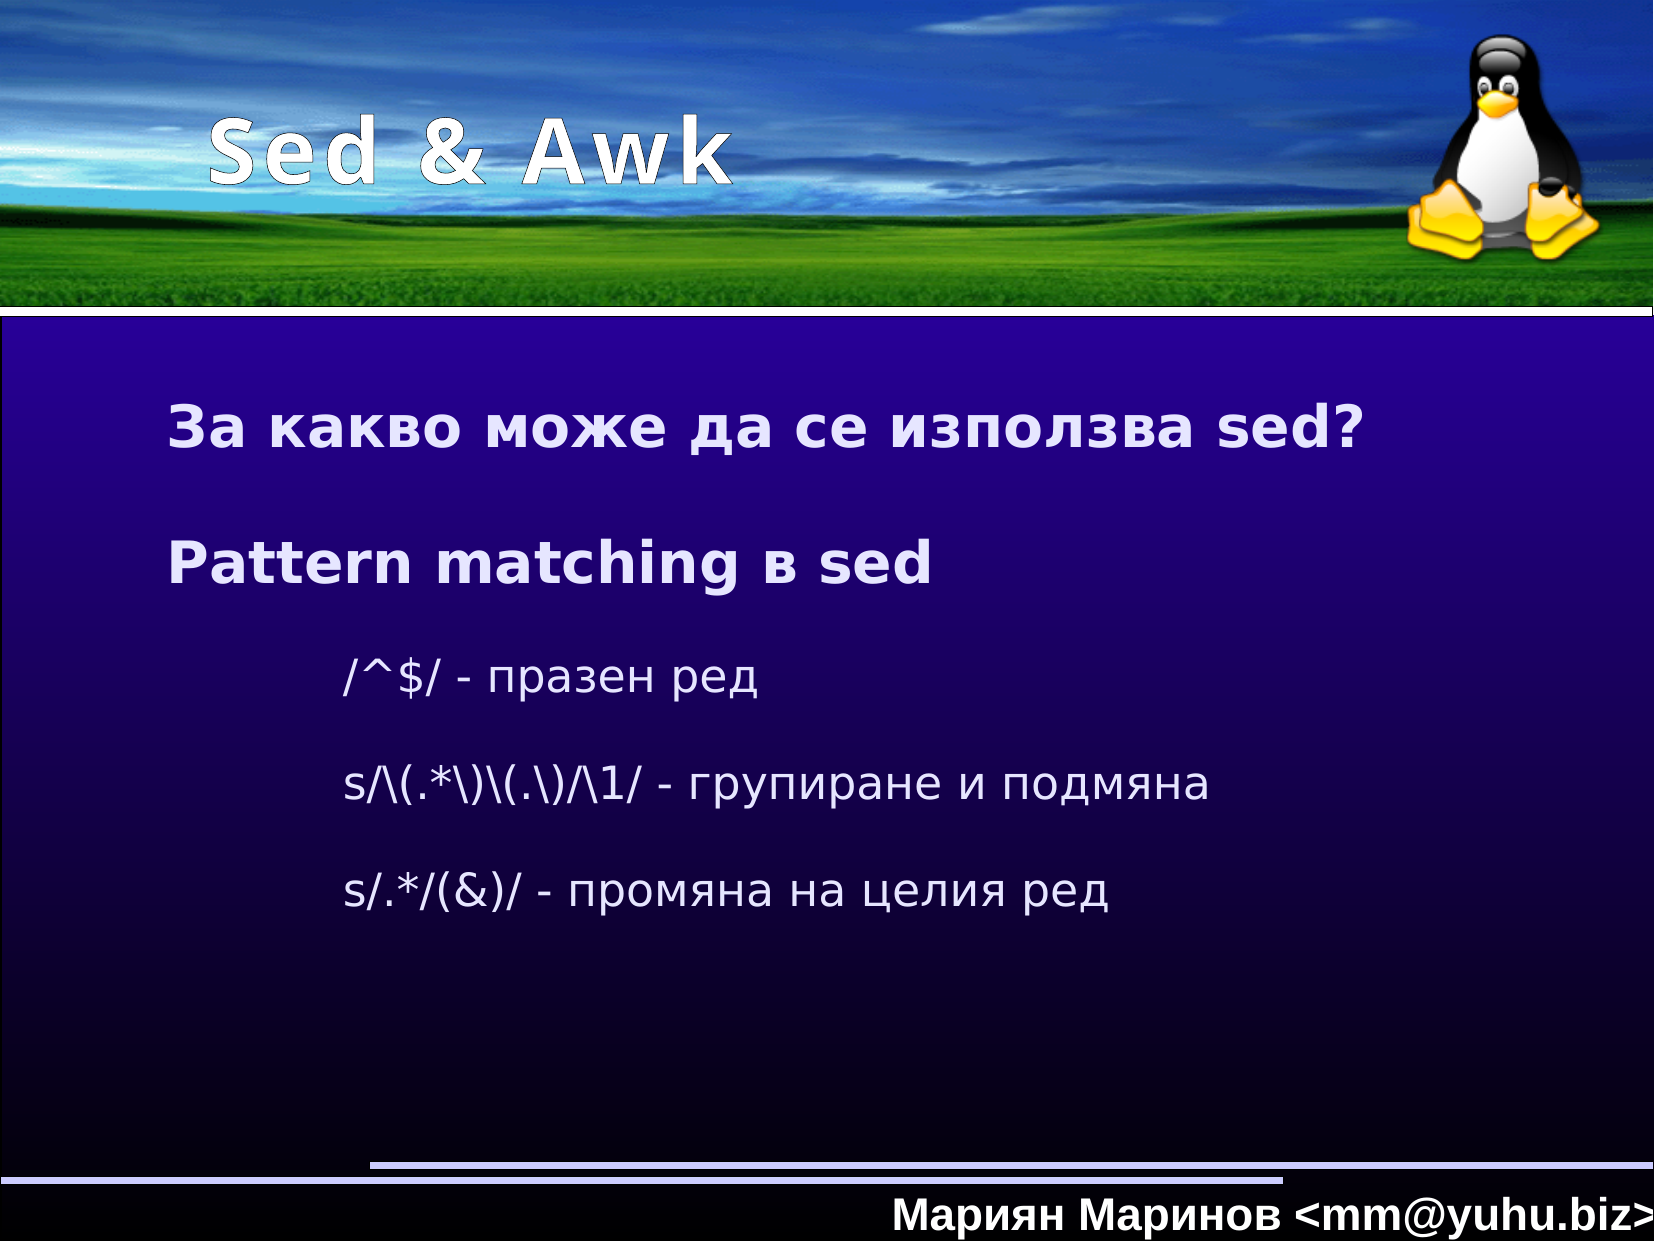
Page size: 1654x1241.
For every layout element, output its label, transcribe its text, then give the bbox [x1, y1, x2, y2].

title Sed & Awk [206, 44, 1389, 252]
text_box [0, 306, 1653, 1241]
list За какво може да се използва sed? Pattern matching в sed /^$/ - празен ред s/\(.*\)\(.\)/\1/ - групиране и подмяна s/.*/(&)/ - промяна на целия ред [94, 394, 1522, 1241]
text_box Мариян Маринов <mm@yuhu.biz> [891, 1189, 1653, 1241]
picture [0, 0, 1653, 306]
